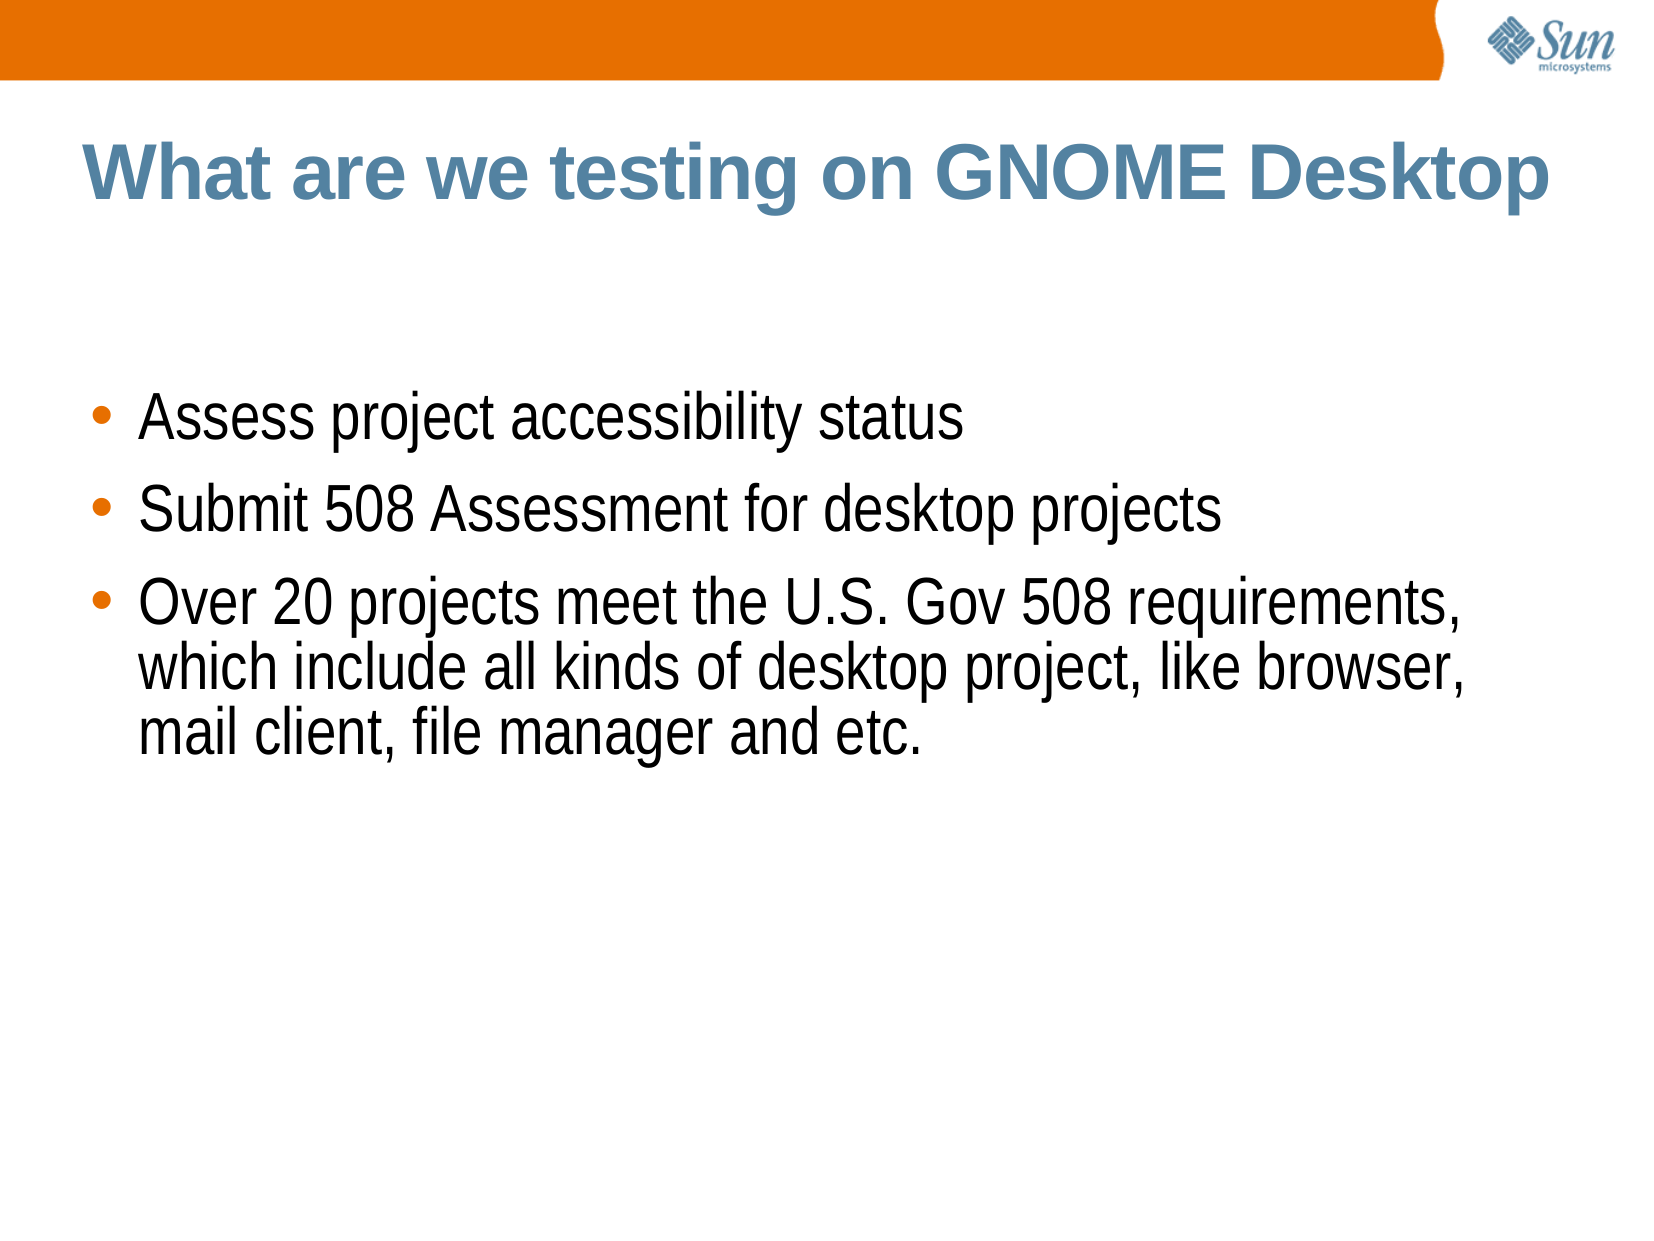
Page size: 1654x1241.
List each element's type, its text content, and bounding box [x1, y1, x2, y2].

title What are we testing on GNOME Desktop [82, 135, 1585, 321]
picture [0, 0, 1654, 83]
list Assess project accessibility status Submit 508 Assessment for desktop projects Over 20 projects meet the U.S. Gov 508 requirements, which include all kinds of desktop project, like browser, mail client, file manager and etc. [71, 283, 1545, 1121]
